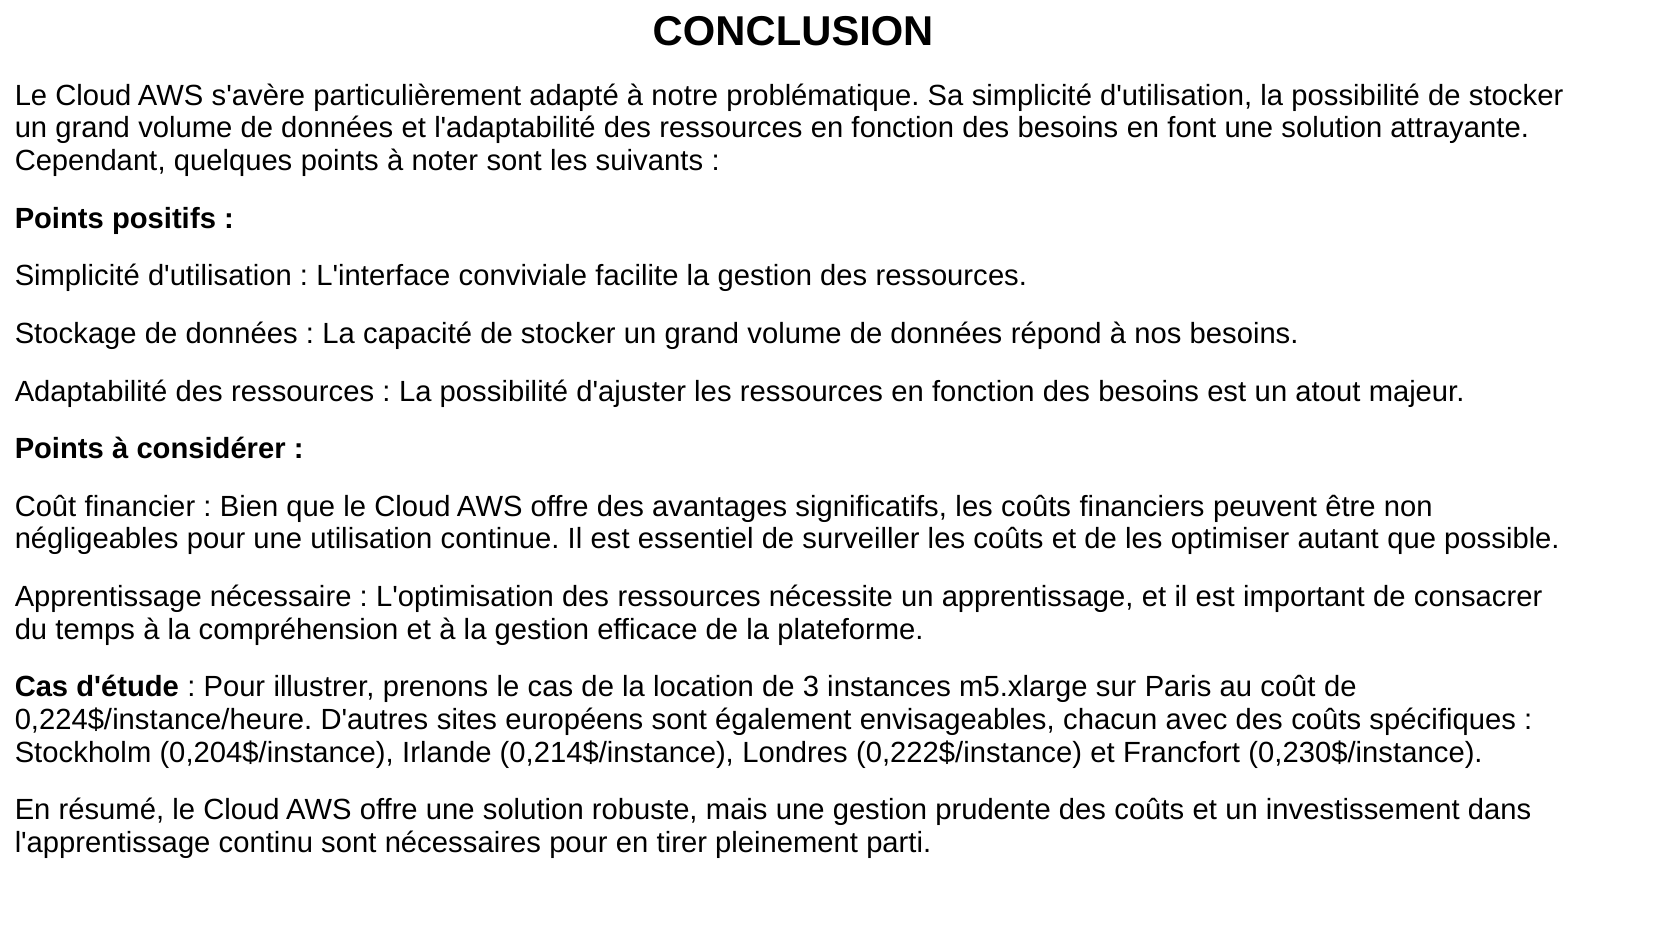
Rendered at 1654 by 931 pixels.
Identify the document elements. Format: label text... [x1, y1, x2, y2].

text_box CONCLUSION Le Cloud AWS s'avère particulièrement adapté à notre problématique. Sa simplicité d'utilisation, la possibilité de stocker un grand volume de données et l'adaptabilité des ressources en fonction des besoins en font une solution attrayante. Cependant, quelques points à noter sont les suivants : Points positifs : Simplicité d'utilisation : L'interface conviviale facilite la gestion des ressources. Stockage de données : La capacité de stocker un grand volume de données répond à nos besoins. Adaptabilité des ressources : La possibilité d'ajuster les ressources en fonction des besoins est un atout majeur. Points à considérer : Coût financier : Bien que le Cloud AWS offre des avantages significatifs, les coûts financiers peuvent être non négligeables pour une utilisation continue. Il est essentiel de surveiller les coûts et de les optimiser autant que possible. Apprentissage nécessaire : L'optimisation des ressources nécessite un apprentissage, et il est important de consacrer du temps à la compréhension et à la gestion efficace de la plateforme. Cas d'étude : Pour illustrer, prenons le cas de la location de 3 instances m5.xlarge sur Paris au coût de 0,224$/instance/heure. D'autres sites européens sont également envisageables, chacun avec des coûts spécifiques : Stockholm (0,204$/instance), Irlande (0,214$/instance), Londres (0,222$/instance) et Francfort (0,230$/instance). En résumé, le Cloud AWS offre une solution robuste, mais une gestion prudente des coûts et un investissement dans l'apprentissage continu sont nécessaires pour en tirer pleinement parti. [0, 0, 1595, 931]
